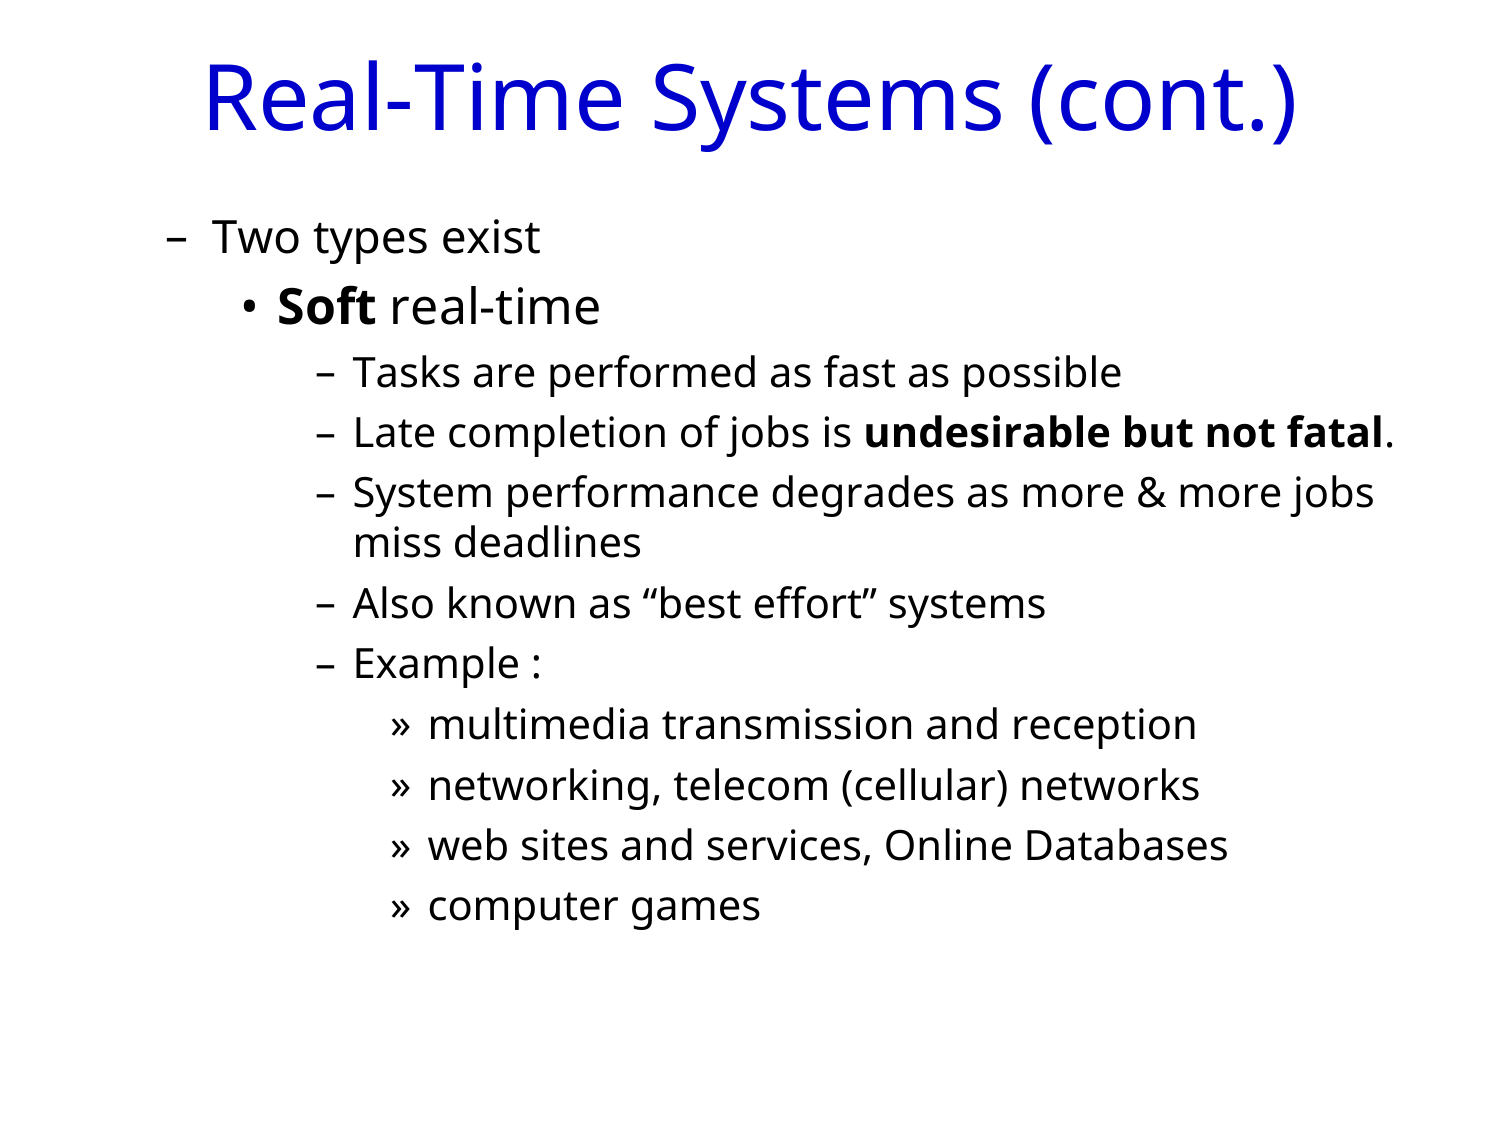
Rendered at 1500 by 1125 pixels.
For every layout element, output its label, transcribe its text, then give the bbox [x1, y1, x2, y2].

list Two types exist Soft real-time Tasks are performed as fast as possible Late completion of jobs is undesirable but not fatal. System performance degrades as more & more jobs miss deadlines Also known as “best effort” systems Example : multimedia transmission and reception networking, telecom (cellular) networks web sites and services, Online Databases computer games [75, 199, 1426, 1125]
title Real-Time Systems (cont.) [75, 0, 1426, 188]
